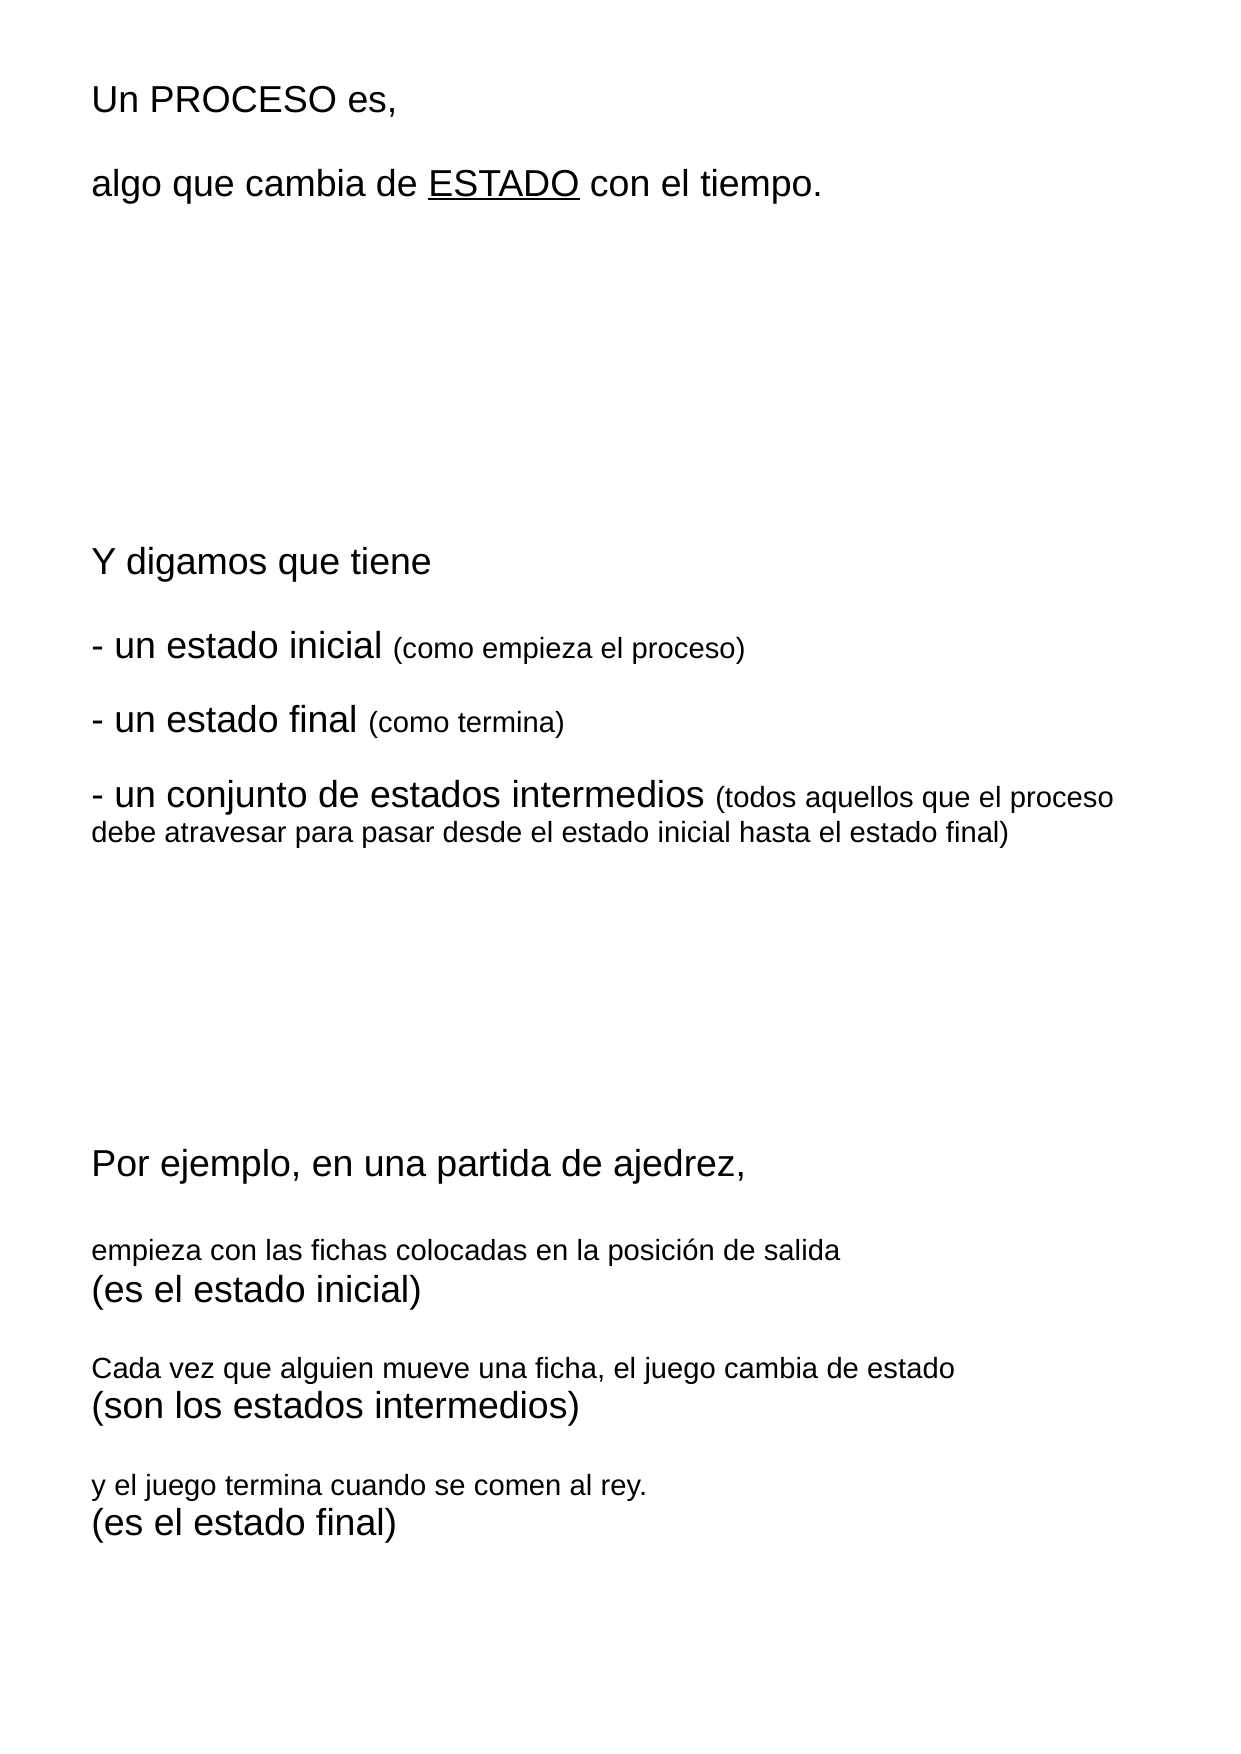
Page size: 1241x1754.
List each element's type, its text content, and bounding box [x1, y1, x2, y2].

text_box Un PROCESO es, algo que cambia de ESTADO con el tiempo. Y digamos que tiene - un estado inicial (como empieza el proceso) - un estado final (como termina) - un conjunto de estados intermedios (todos aquellos que el proceso debe atravesar para pasar desde el estado inicial hasta el estado final) Por ejemplo, en una partida de ajedrez, empieza con las fichas colocadas en la posición de salida (es el estado inicial) Cada vez que alguien mueve una ficha, el juego cambia de estado (son los estados intermedios) y el juego termina cuando se comen al rey. (es el estado final) [76, 70, 1158, 1678]
